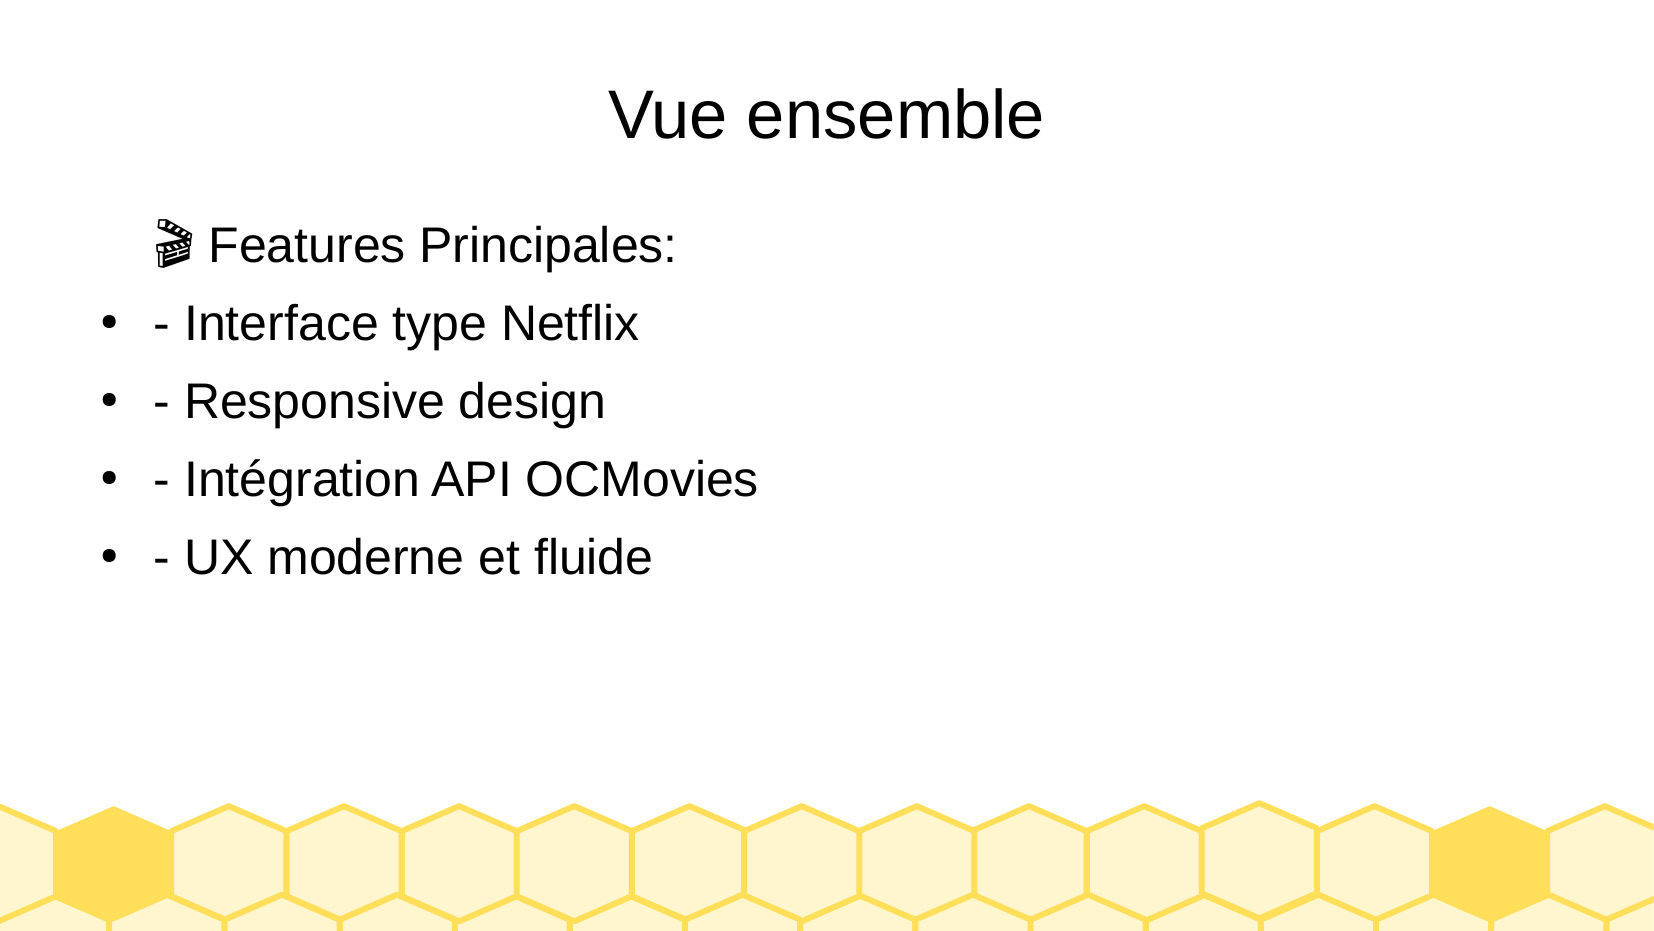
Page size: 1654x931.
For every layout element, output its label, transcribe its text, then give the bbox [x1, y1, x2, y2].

title Vue ensemble [82, 37, 1571, 193]
list 🎬 Features Principales: - Interface type Netflix - Responsive design - Intégration API OCMovies - UX moderne et fluide [82, 217, 1571, 758]
